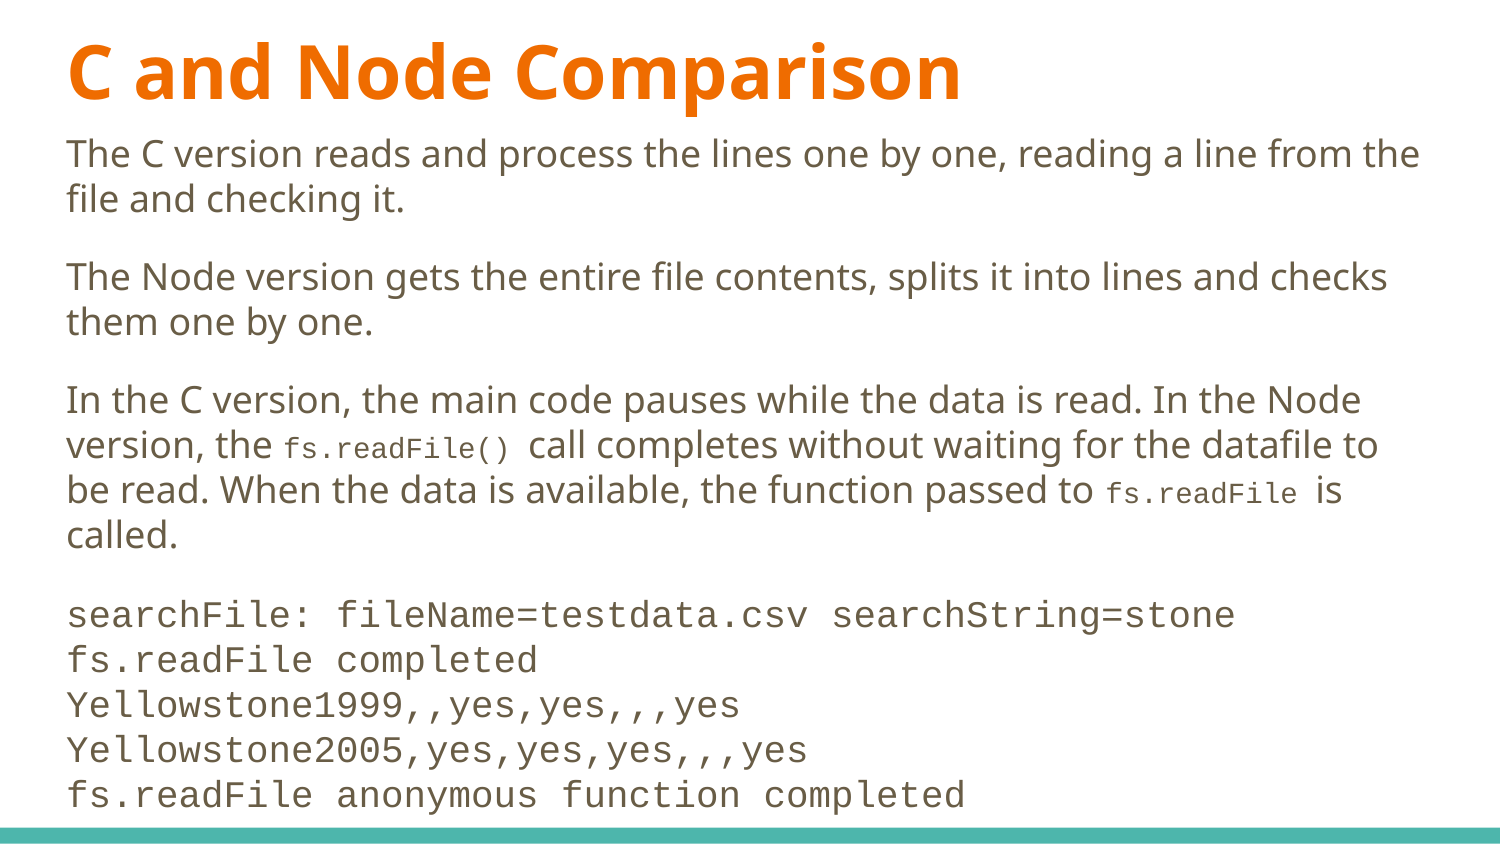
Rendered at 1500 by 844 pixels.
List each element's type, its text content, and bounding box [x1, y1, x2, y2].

title C and Node Comparison [51, 9, 1449, 114]
list The C version reads and process the lines one by one, reading a line from the file and checking it. The Node version gets the entire file contents, splits it into lines and checks them one by one. In the C version, the main code pauses while the data is read. In the Node version, the fs.readFile() call completes without waiting for the datafile to be read. When the data is available, the function passed to fs.readFile is called. searchFile: fileName=testdata.csv searchString=stone fs.readFile completed Yellowstone1999,,yes,yes,,,yes Yellowstone2005,yes,yes,yes,,,yes fs.readFile anonymous function completed [51, 114, 1449, 830]
